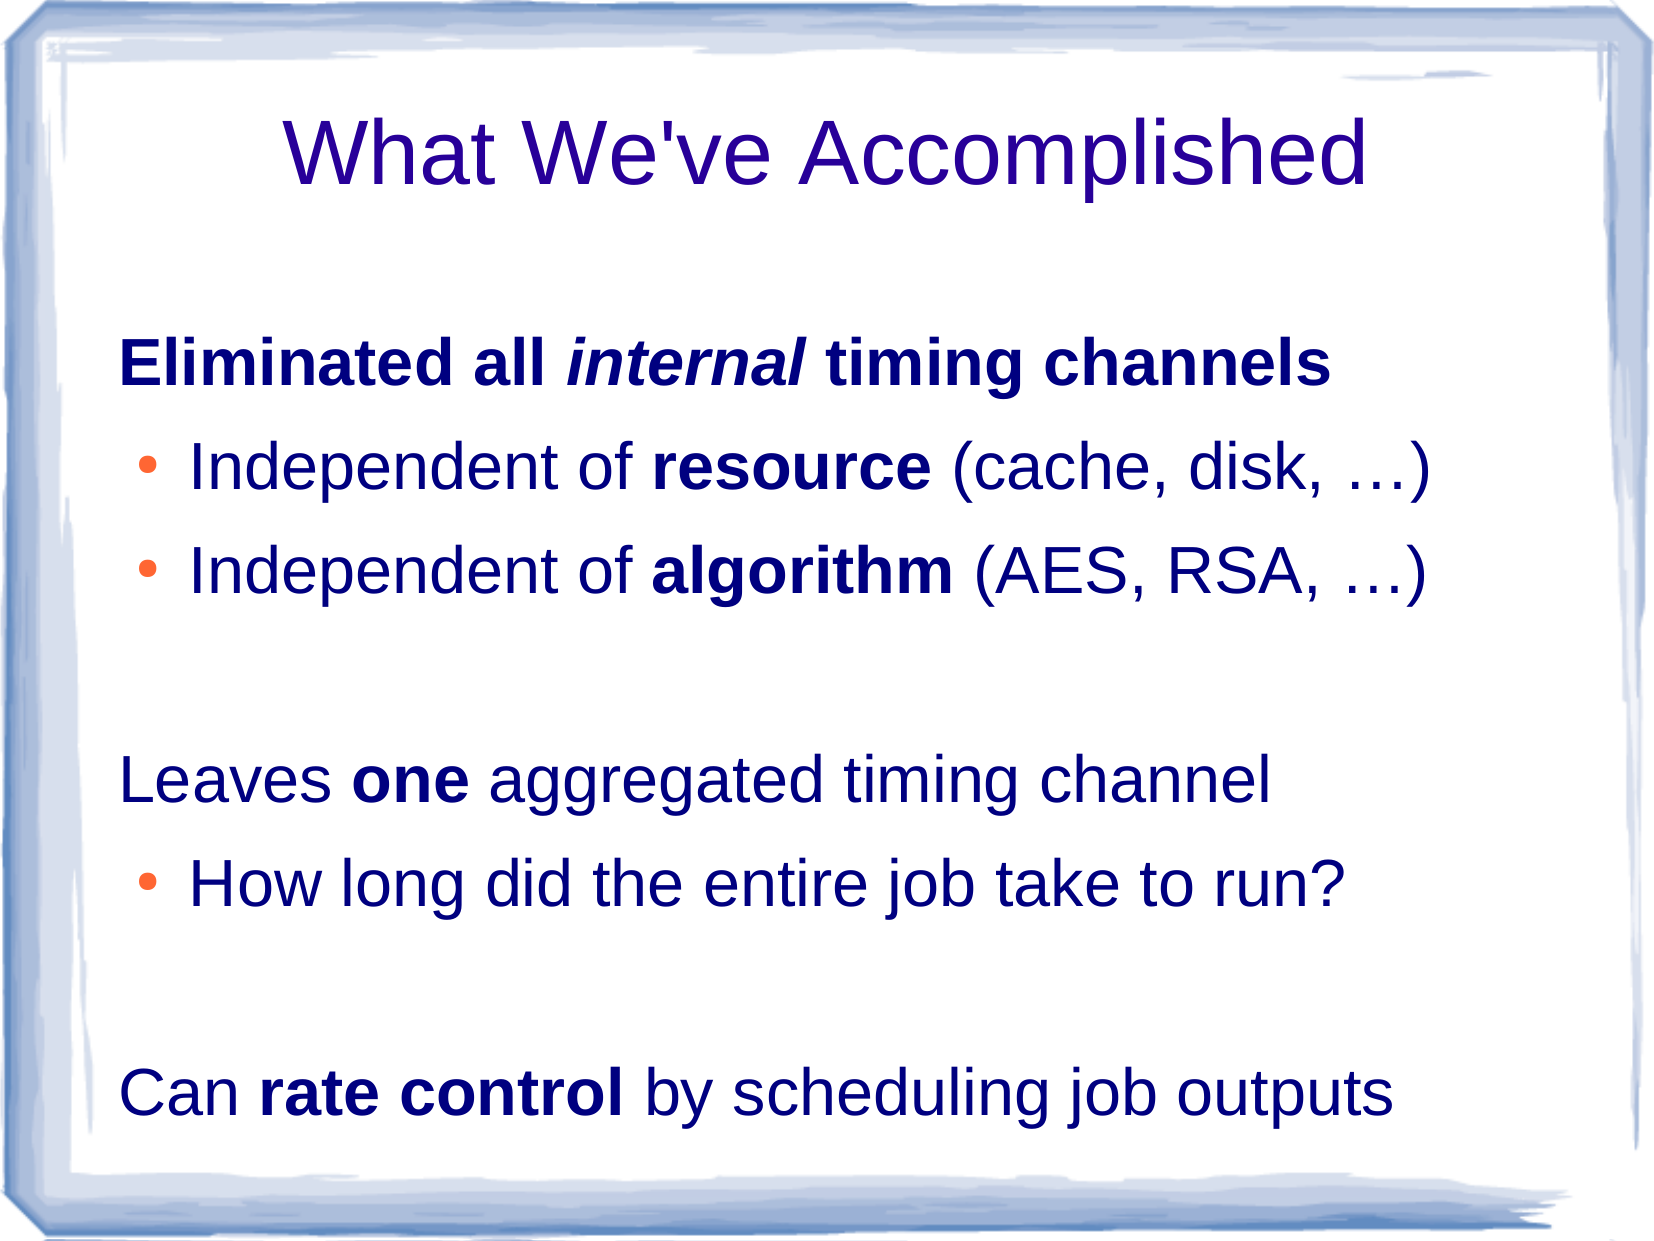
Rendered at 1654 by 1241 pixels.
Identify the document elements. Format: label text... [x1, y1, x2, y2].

title What We've Accomplished [82, 49, 1571, 257]
picture [0, 0, 1654, 1241]
list Eliminated all internal timing channels Independent of resource (cache, disk, …) Independent of algorithm (AES, RSA, …) Leaves one aggregated timing channel How long did the entire job take to run? Can rate control by scheduling job outputs [118, 324, 1571, 1128]
